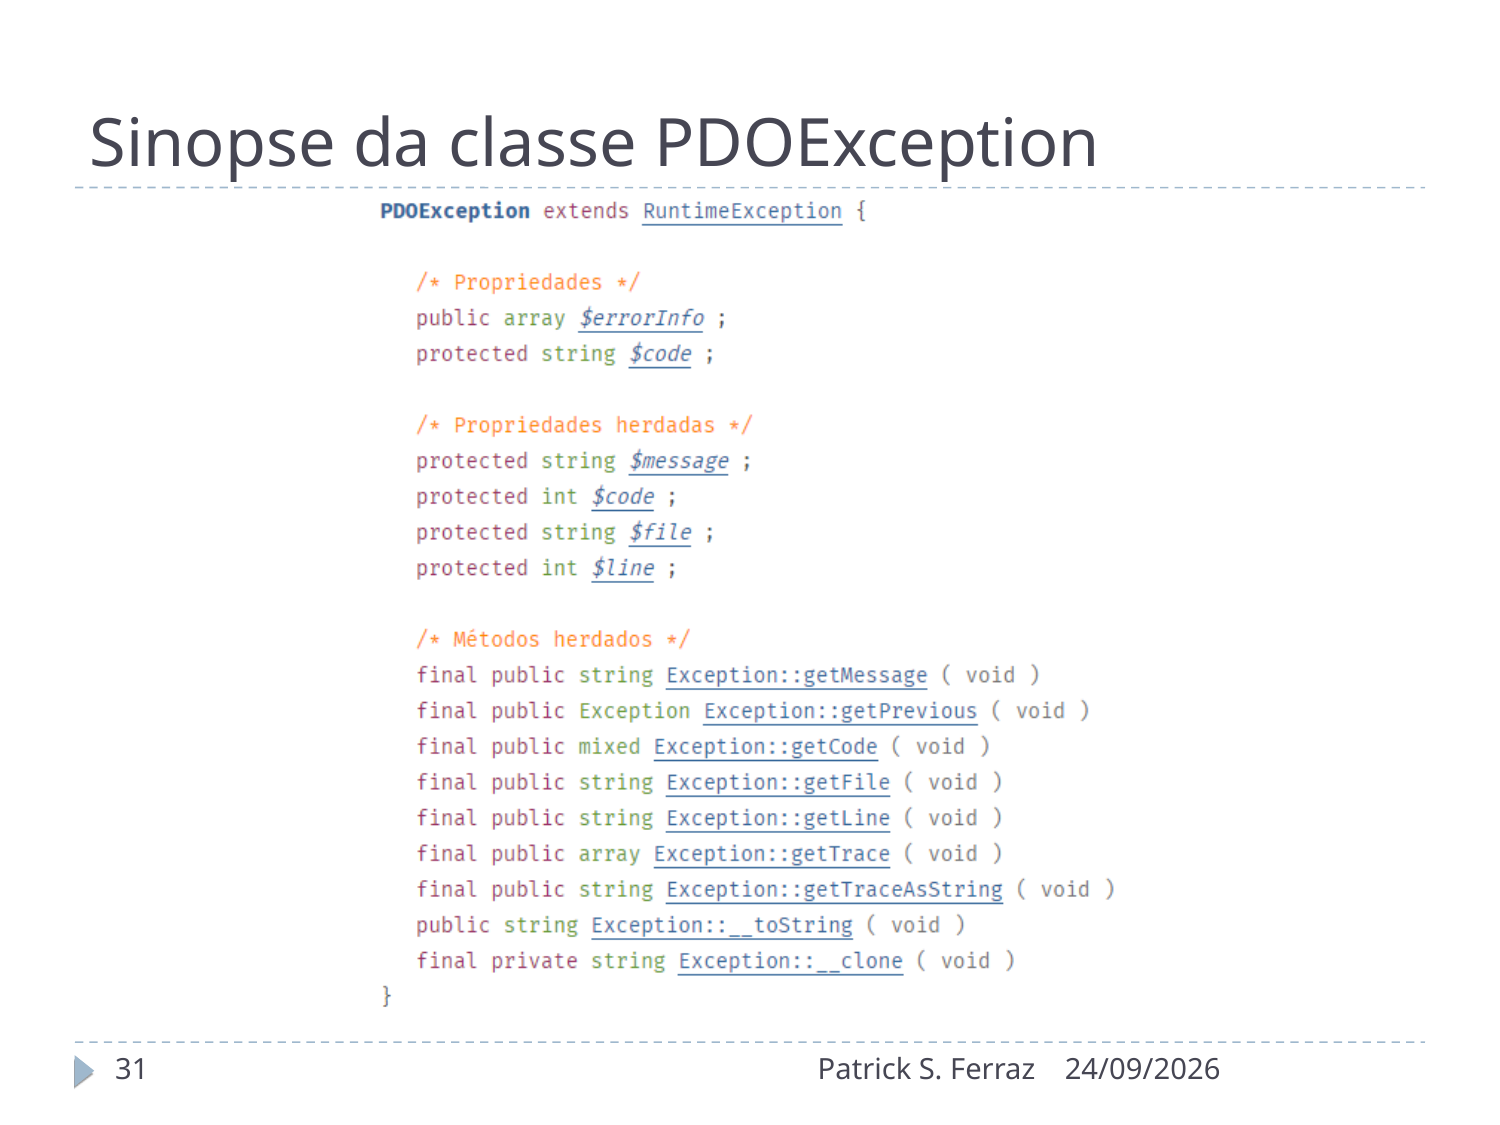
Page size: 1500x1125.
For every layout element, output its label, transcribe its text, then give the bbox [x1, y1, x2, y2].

title Sinopse da classe PDOException [75, 24, 1425, 188]
footer Patrick S. Ferraz [475, 1042, 1051, 1103]
slide_number 08/07/2017 [1051, 1042, 1426, 1103]
slide_number <número> [100, 1042, 426, 1103]
picture [379, 199, 1121, 1010]
